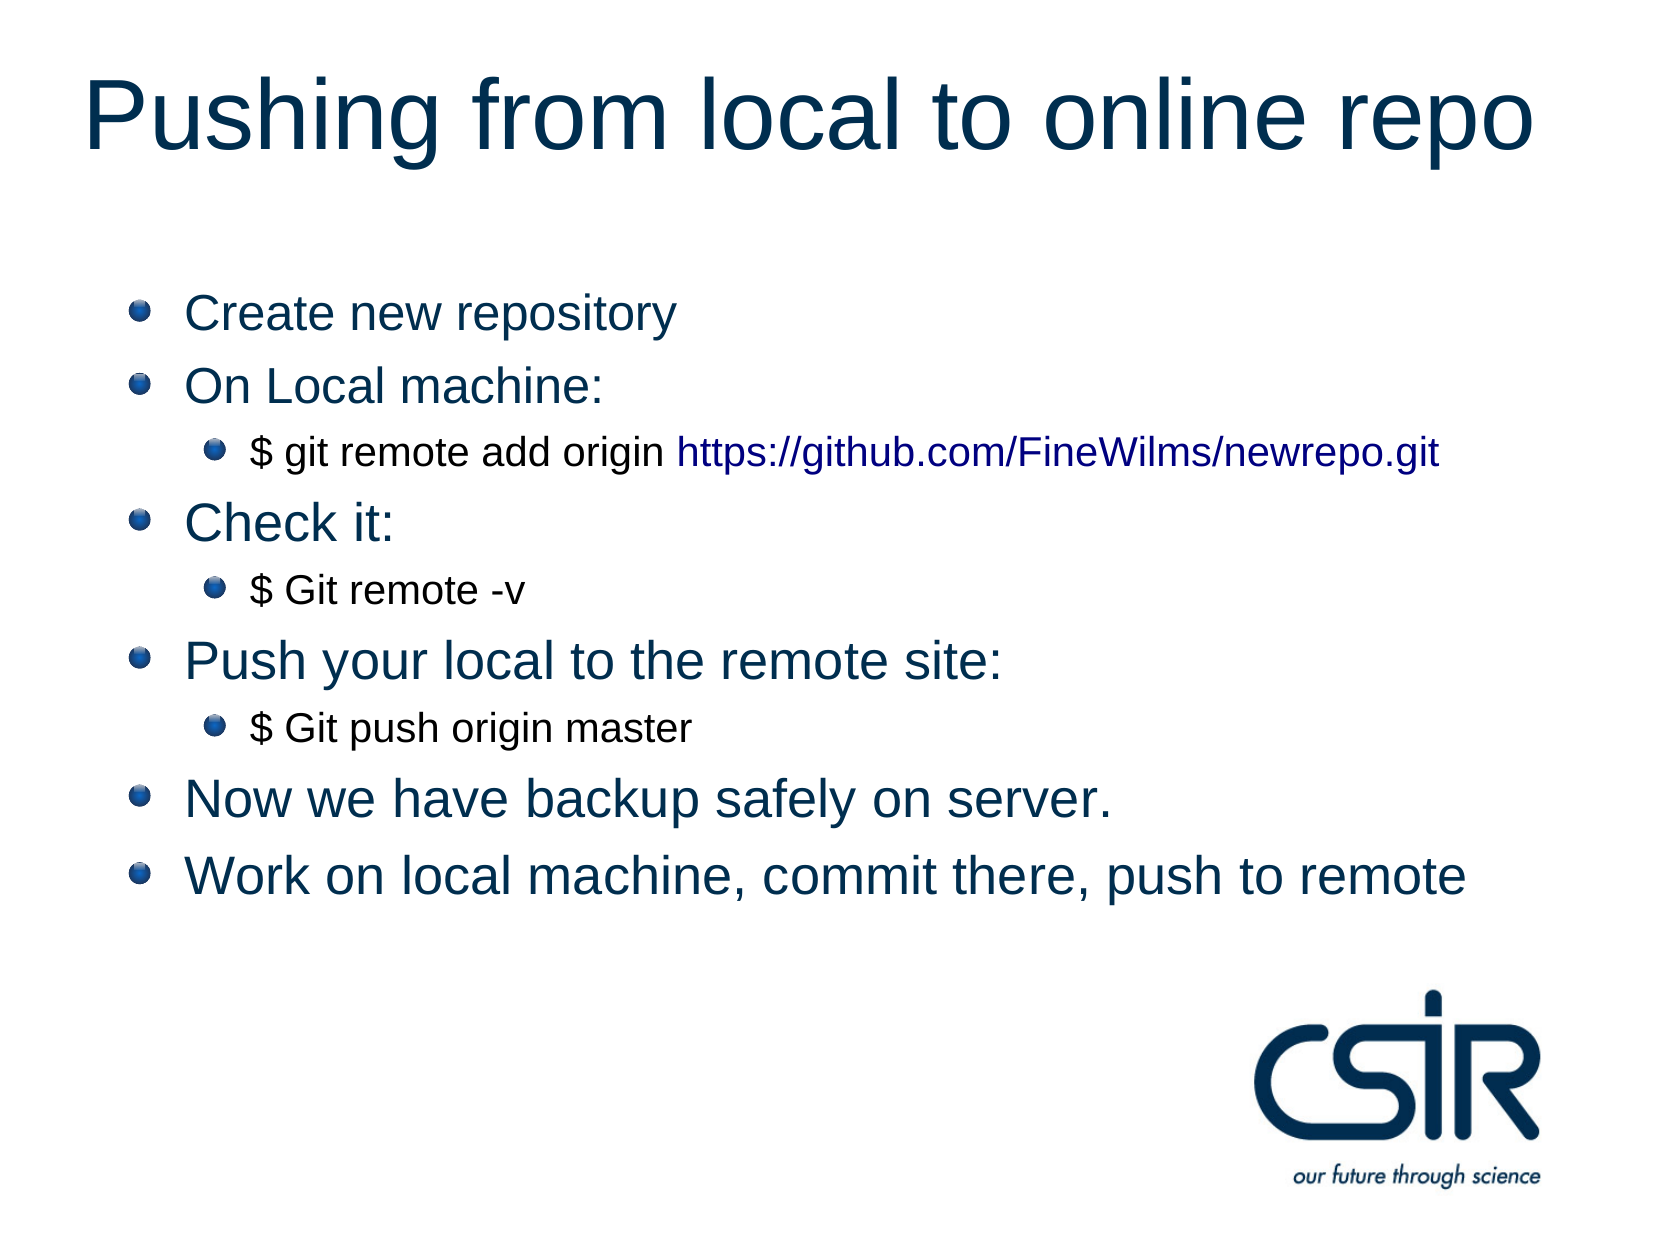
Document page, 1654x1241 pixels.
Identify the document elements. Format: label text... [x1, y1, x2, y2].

title Pushing from local to online repo [82, 49, 1571, 257]
list Create new repository On Local machine: $ git remote add origin https://github.com/FineWilms/newrepo.git Check it: $ Git remote -v Push your local to the remote site: $ Git push origin master Now we have backup safely on server. Work on local machine, commit there, push to remote [128, 280, 1534, 944]
picture [1241, 983, 1653, 1240]
